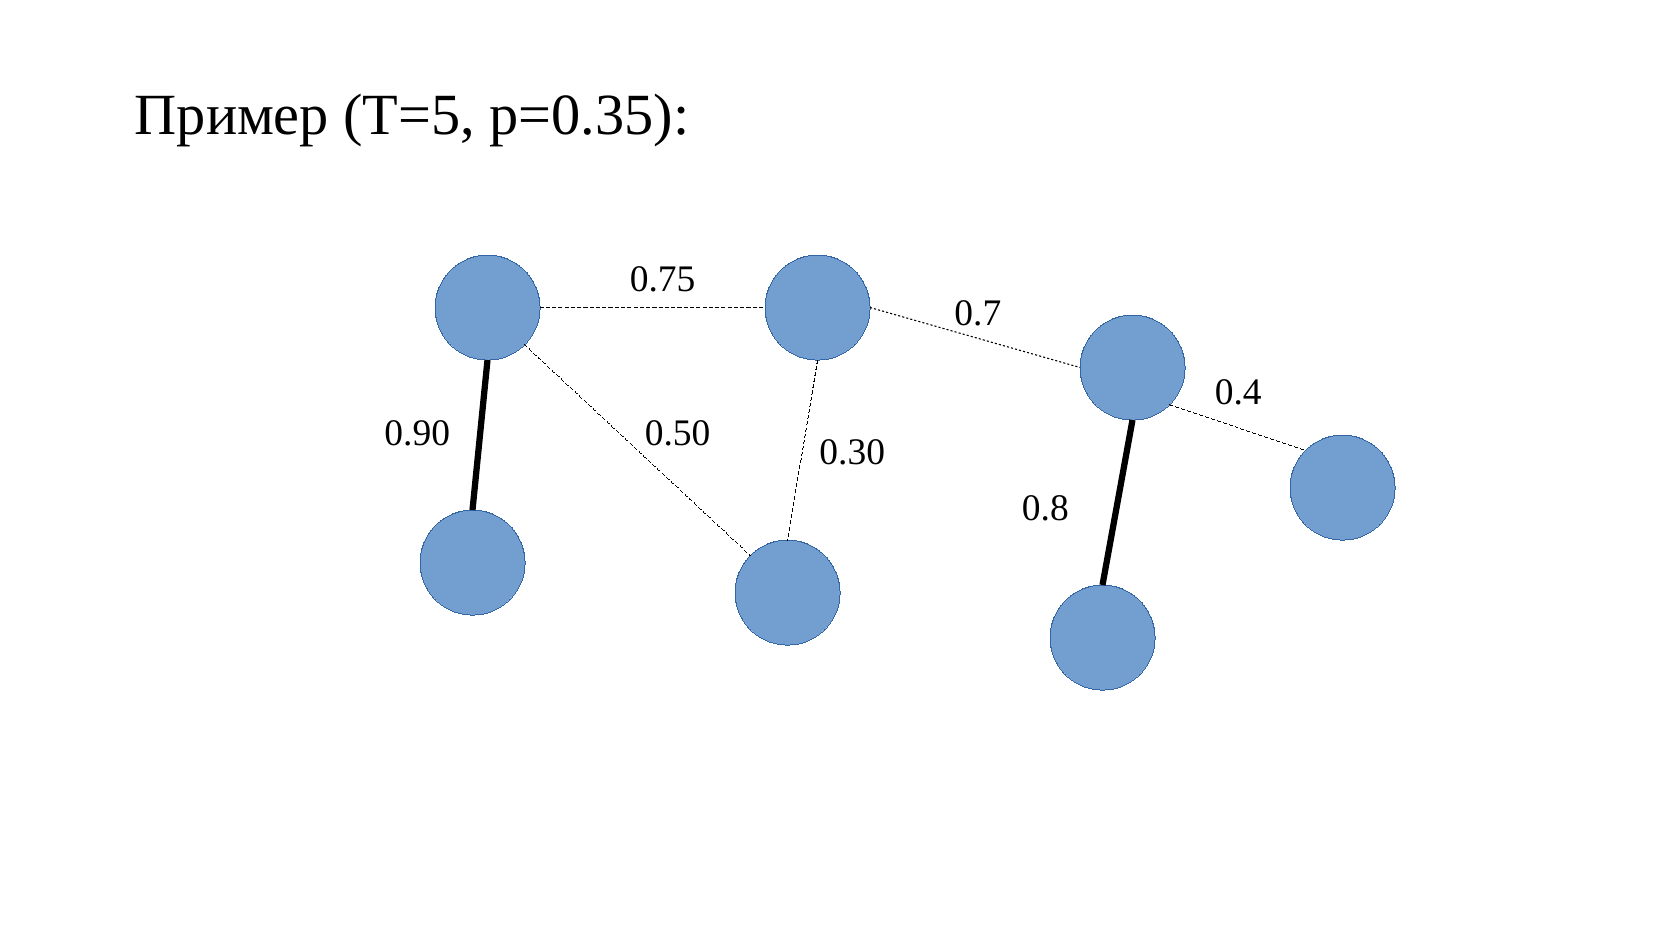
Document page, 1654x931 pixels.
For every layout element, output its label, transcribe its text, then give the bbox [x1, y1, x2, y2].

text_box 0.50 [630, 405, 726, 462]
text_box [1050, 585, 1156, 691]
text_box 0.8 [1007, 480, 1084, 537]
text_box [735, 540, 841, 646]
text_box 0.30 [804, 423, 901, 481]
text_box [420, 510, 526, 616]
text_box 0.75 [615, 250, 711, 308]
text_box 0.7 [939, 285, 1017, 342]
text_box [765, 255, 871, 361]
text_box 0.4 [1200, 363, 1277, 421]
text_box Пример (T=5, p=0.35): [120, 75, 705, 155]
text_box [435, 255, 541, 360]
text_box 0.90 [369, 405, 466, 462]
text_box [1080, 315, 1186, 420]
text_box [1290, 435, 1396, 541]
